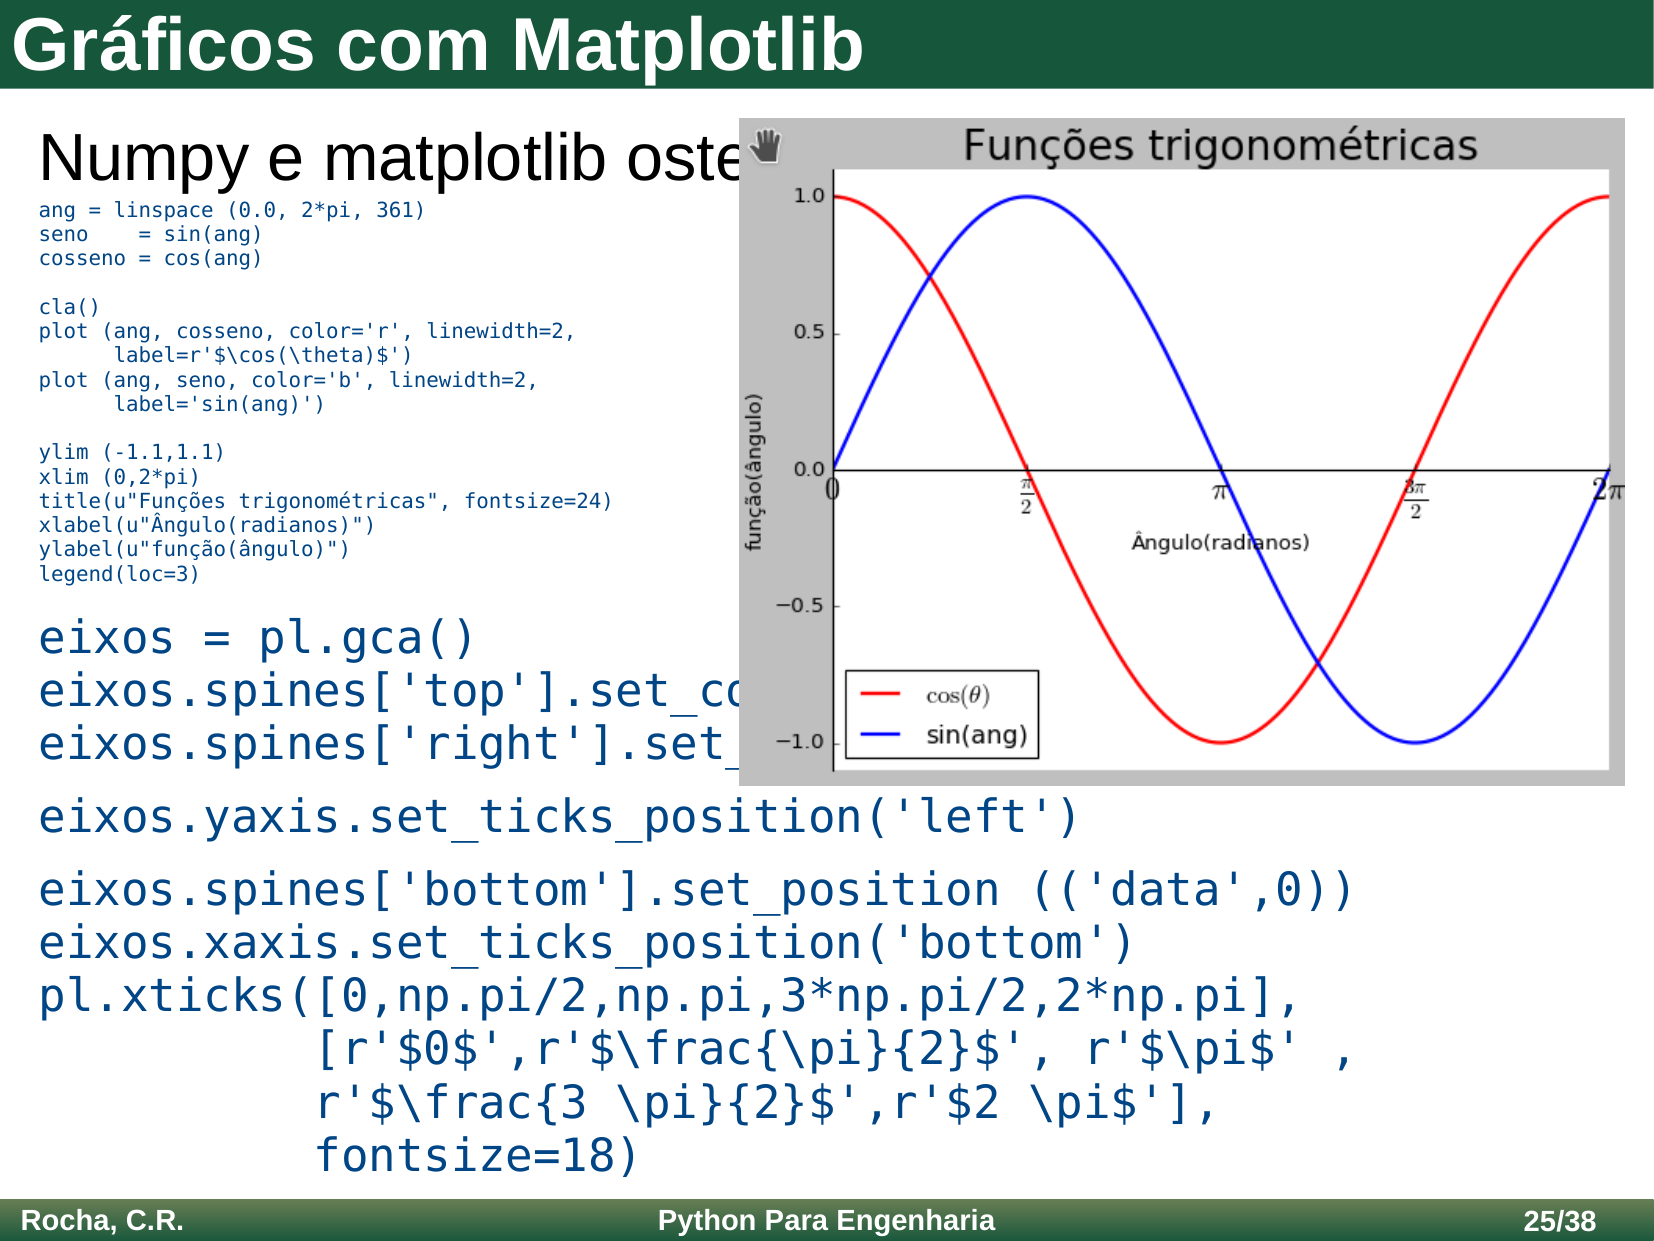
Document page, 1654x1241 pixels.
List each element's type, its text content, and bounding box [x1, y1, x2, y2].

picture [739, 118, 1625, 786]
title Gráficos com Matplotlib [11, 0, 1625, 89]
text_box Numpy e matplotlib ostentação [23, 112, 1093, 207]
text_box ang = linspace (0.0, 2*pi, 361) seno = sin(ang) cosseno = cos(ang) cla() plot (ang, cosseno, color='r', linewidth=2, label=r'$\cos(\theta)$') plot (ang, seno, color='b', linewidth=2, label='sin(ang)') ylim (-1.1,1.1) xlim (0,2*pi) title(u"Funções trigonométricas", fontsize=24) xlabel(u"Ângulo(radianos)") ylabel(u"função(ângulo)") legend(loc=3) eixos = pl.gca() eixos.spines['top'].set_color ('none') eixos.spines['right'].set_color ('none') eixos.yaxis.set_ticks_position('left') eixos.spines['bottom'].set_position (('data',0)) eixos.xaxis.set_ticks_position('bottom') pl.xticks([0,np.pi/2,np.pi,3*np.pi/2,2*np.pi], [r'$0$',r'$\frac{\pi}{2}$', r'$\pi$' , r'$\frac{3 \pi}{2}$',r'$2 \pi$'], fontsize=18) [23, 207, 1625, 1241]
